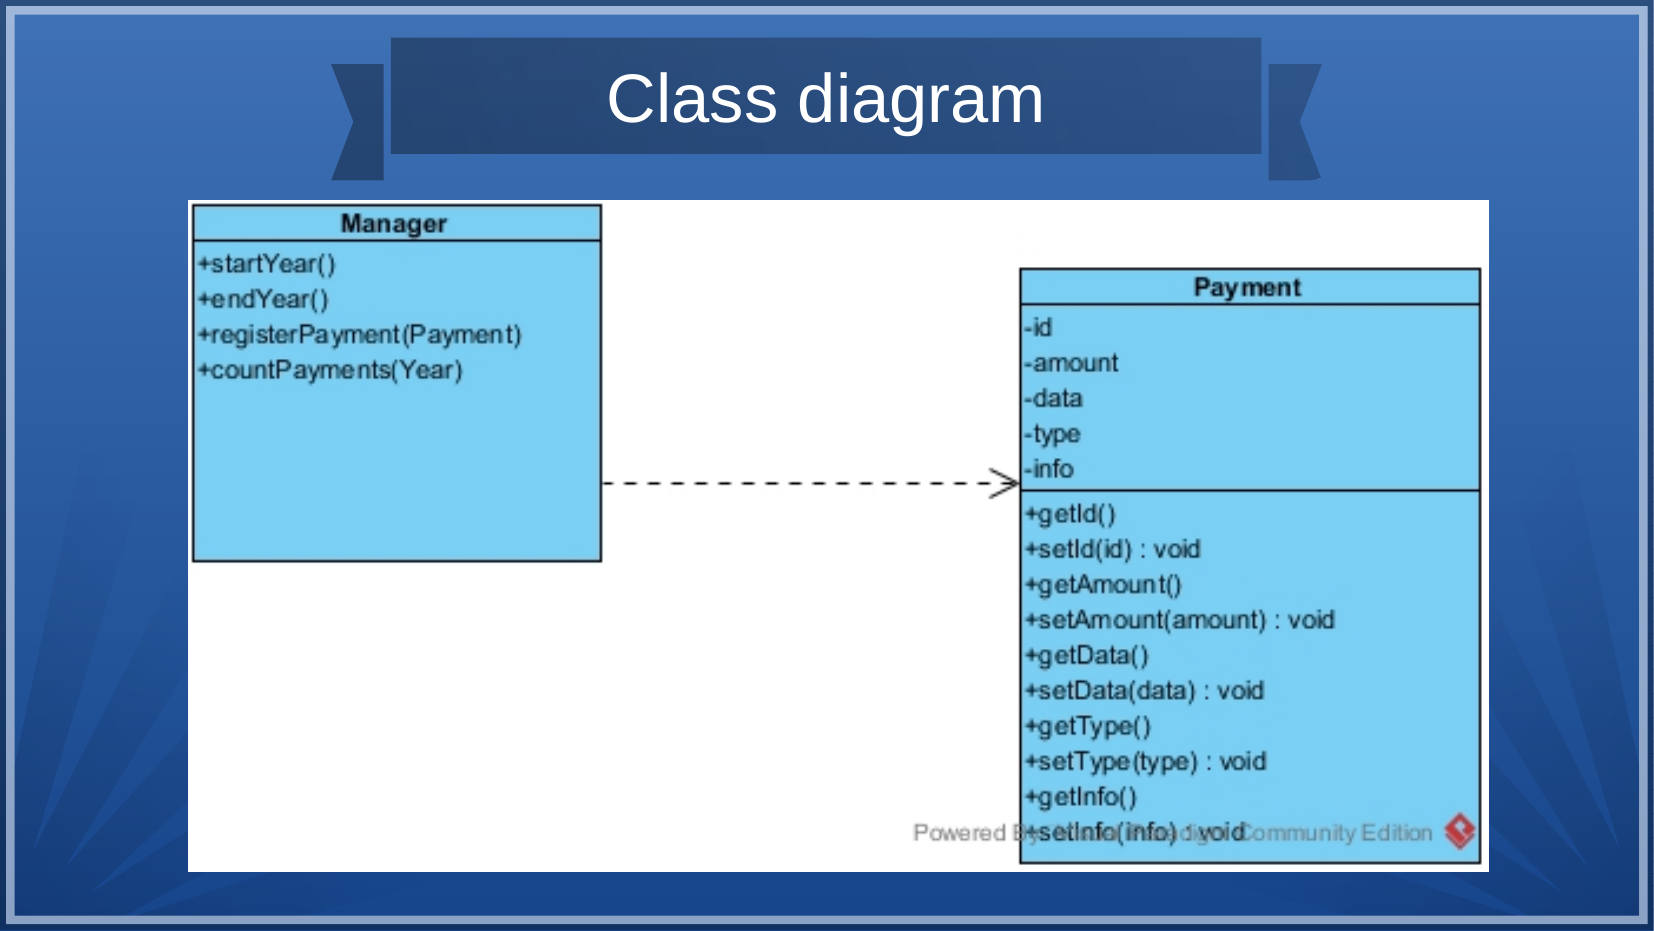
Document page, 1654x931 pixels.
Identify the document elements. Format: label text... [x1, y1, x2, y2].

picture [188, 200, 1489, 872]
title Class diagram [389, 35, 1264, 154]
